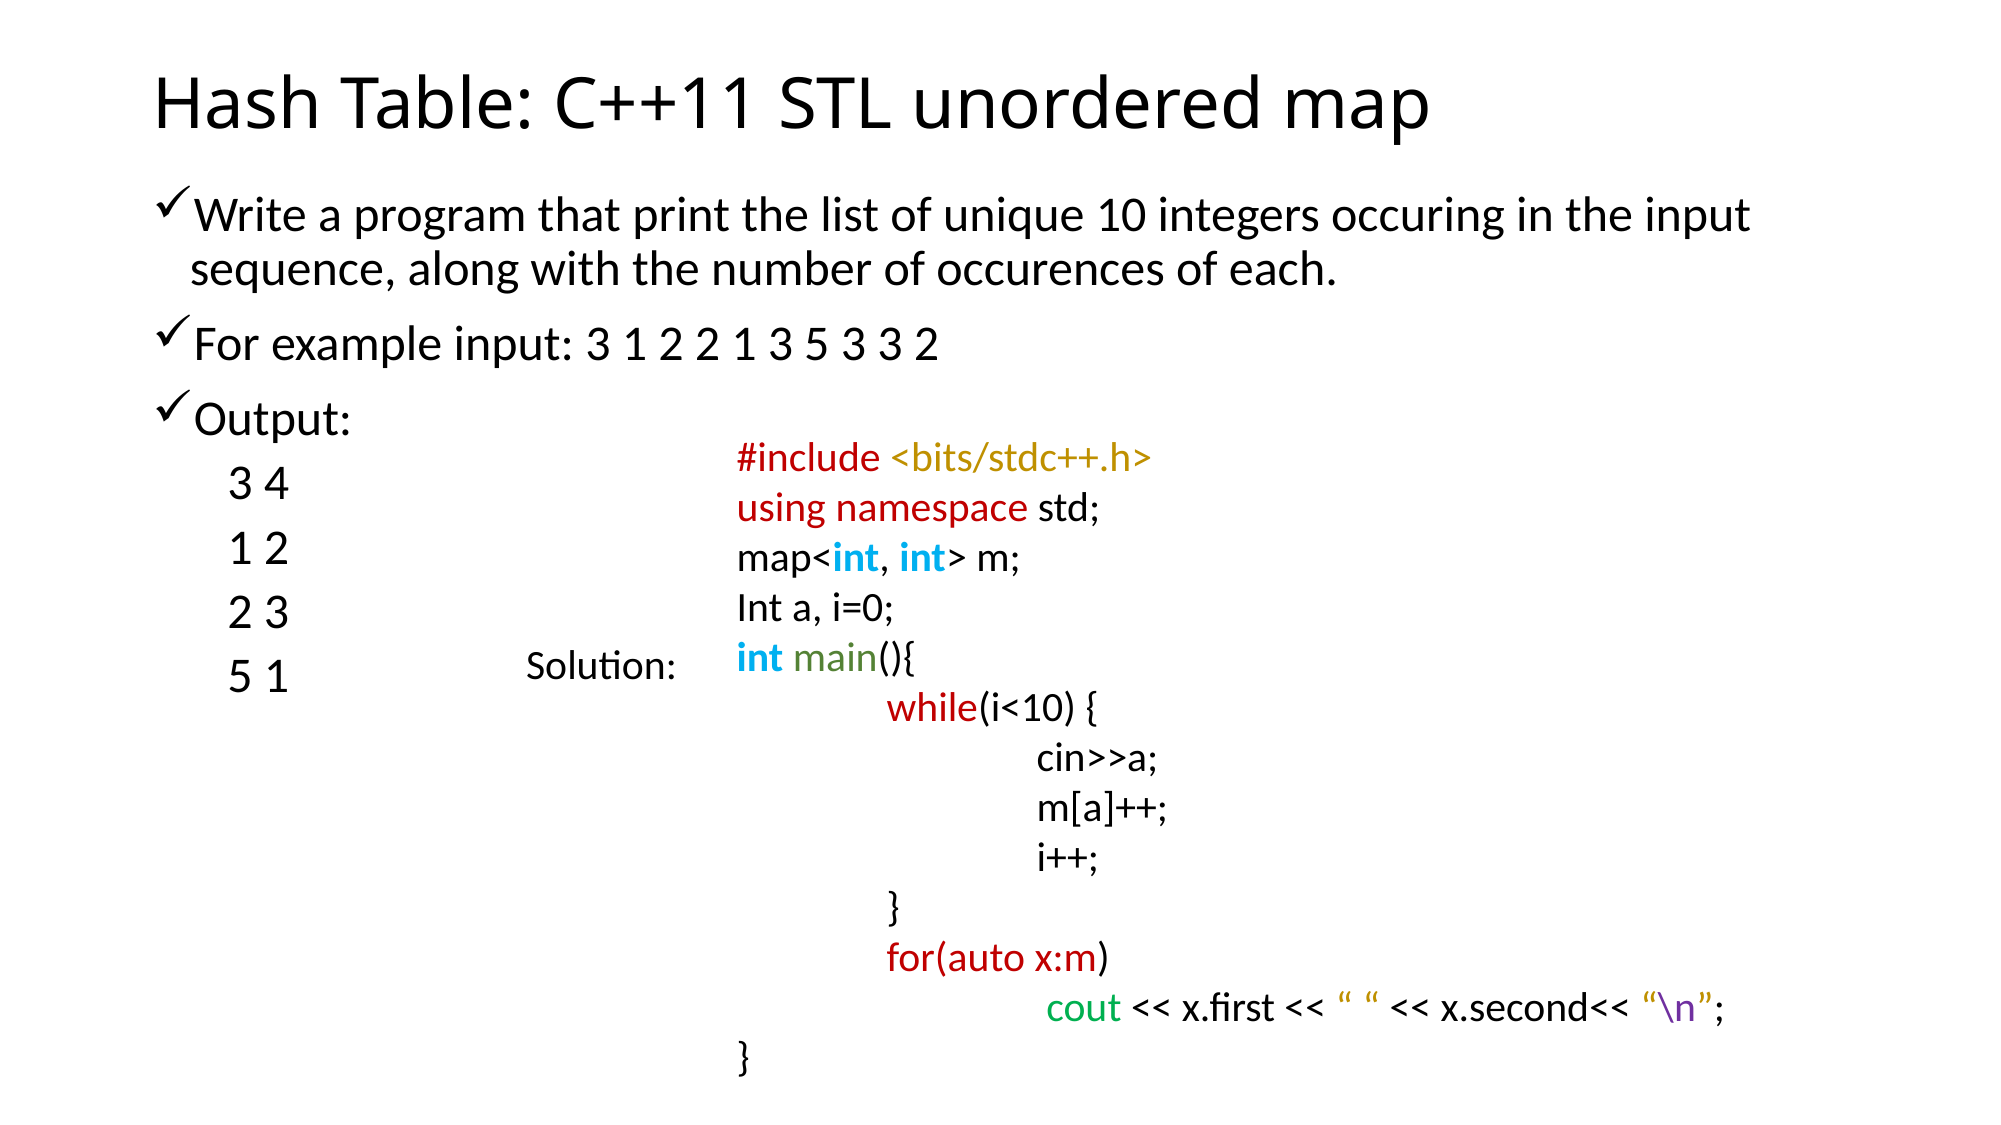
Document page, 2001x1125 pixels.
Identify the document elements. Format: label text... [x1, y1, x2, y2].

text_box Hash Table: C++11 STL unordered map [137, 59, 1863, 152]
text_box Solution: [511, 630, 725, 695]
text_box #include <bits/stdc++.h> using namespace std; map<int, int> m; Int a, i=0; int main(){ while(i<10) { cin>>a; m[a]++; i++; } for(auto x:m) cout << x.first << “ “ << x.second<< “\n”; } [721, 421, 1894, 1087]
text_box Write a program that print the list of unique 10 integers occuring in the input sequence, along with the number of occurences of each. For example input: 3 1 2 2 1 3 5 3 3 2 Output: 3 4 1 2 2 3 5 1 [137, 181, 1863, 1014]
